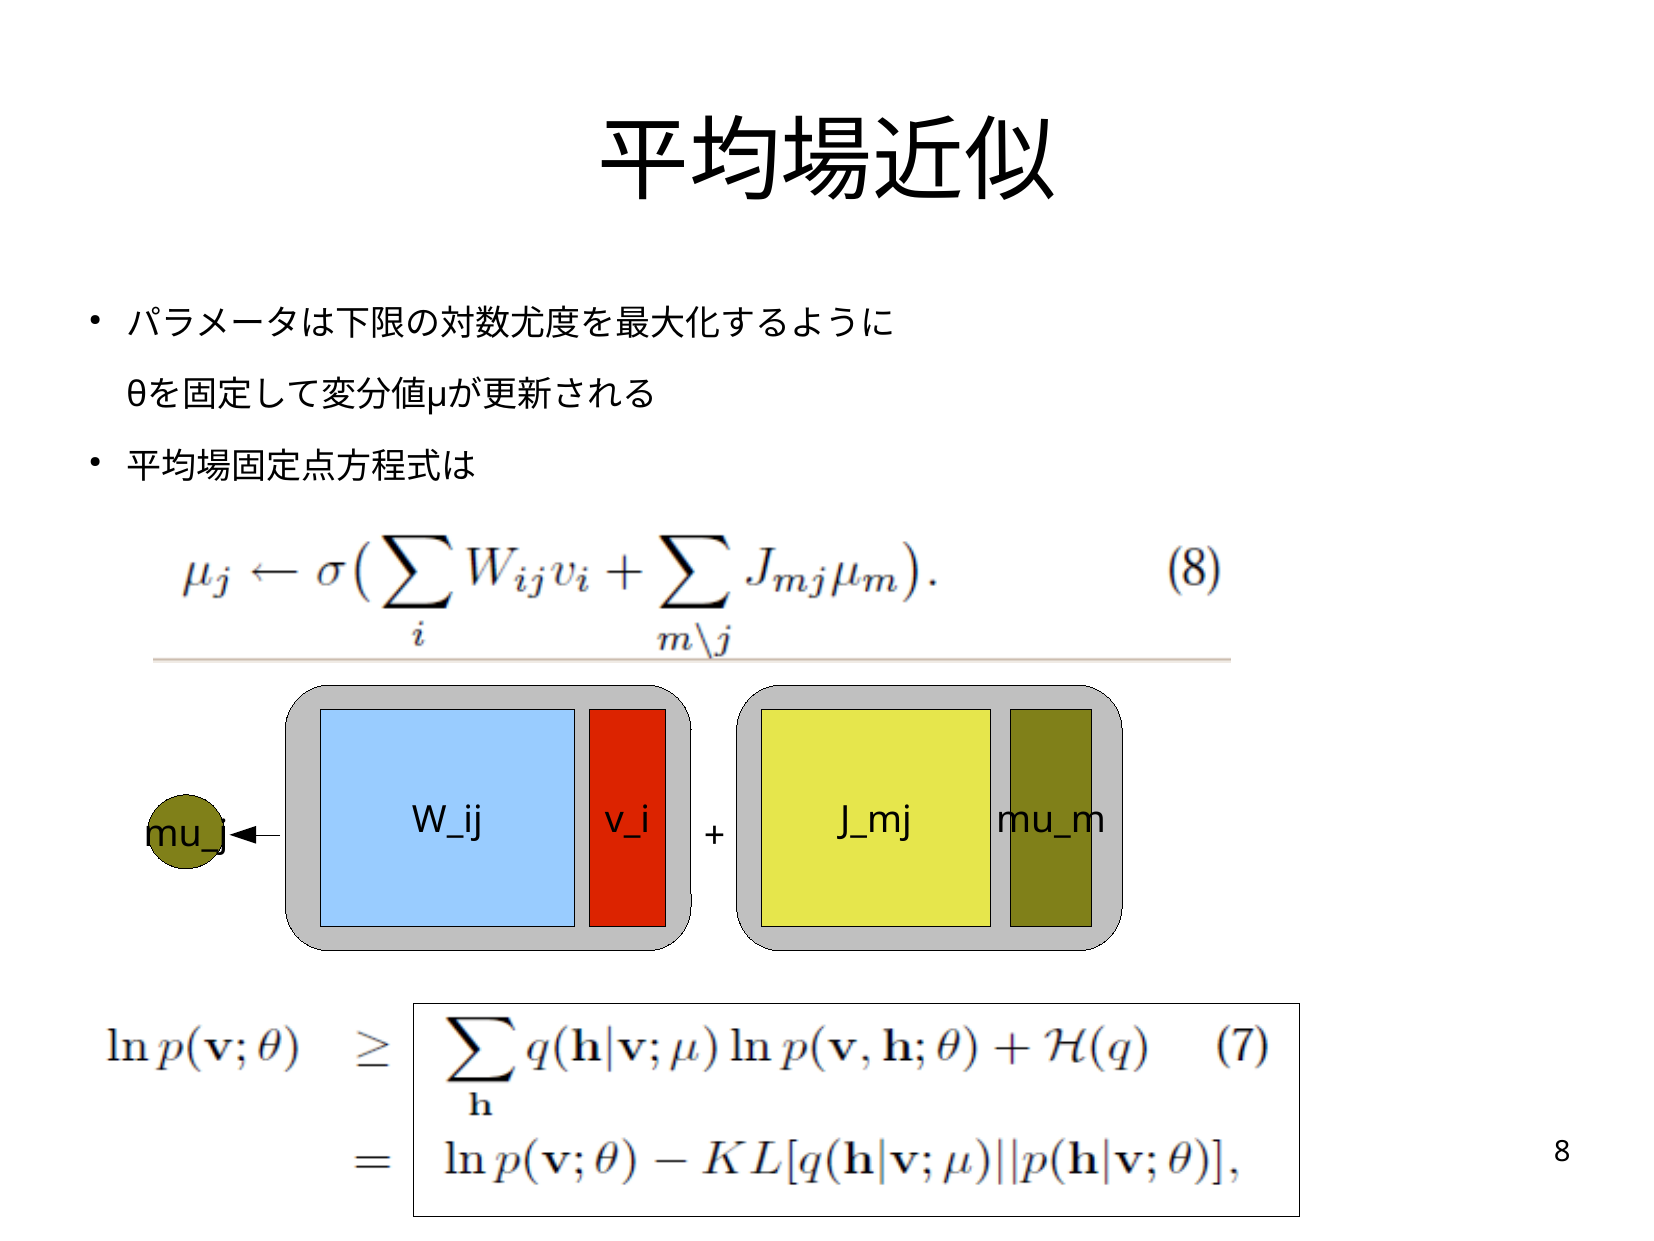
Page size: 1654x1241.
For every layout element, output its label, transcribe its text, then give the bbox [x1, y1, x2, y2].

text_box + [689, 800, 731, 865]
text_box W_ij [320, 709, 575, 927]
text_box v_i [589, 709, 666, 927]
text_box J_mj [761, 709, 991, 927]
text_box [285, 685, 692, 951]
picture [153, 490, 1231, 663]
title 平均場近似 [82, 49, 1571, 257]
picture [414, 1012, 1291, 1216]
text_box mu_j [148, 794, 225, 869]
text_box [736, 685, 1123, 951]
picture [88, 1012, 413, 1217]
list パラメータは下限の対数尤度を最大化するように θを固定して変分値μが更新される 平均場固定点方程式は [76, 295, 1565, 489]
text_box mu_m [1010, 709, 1092, 927]
